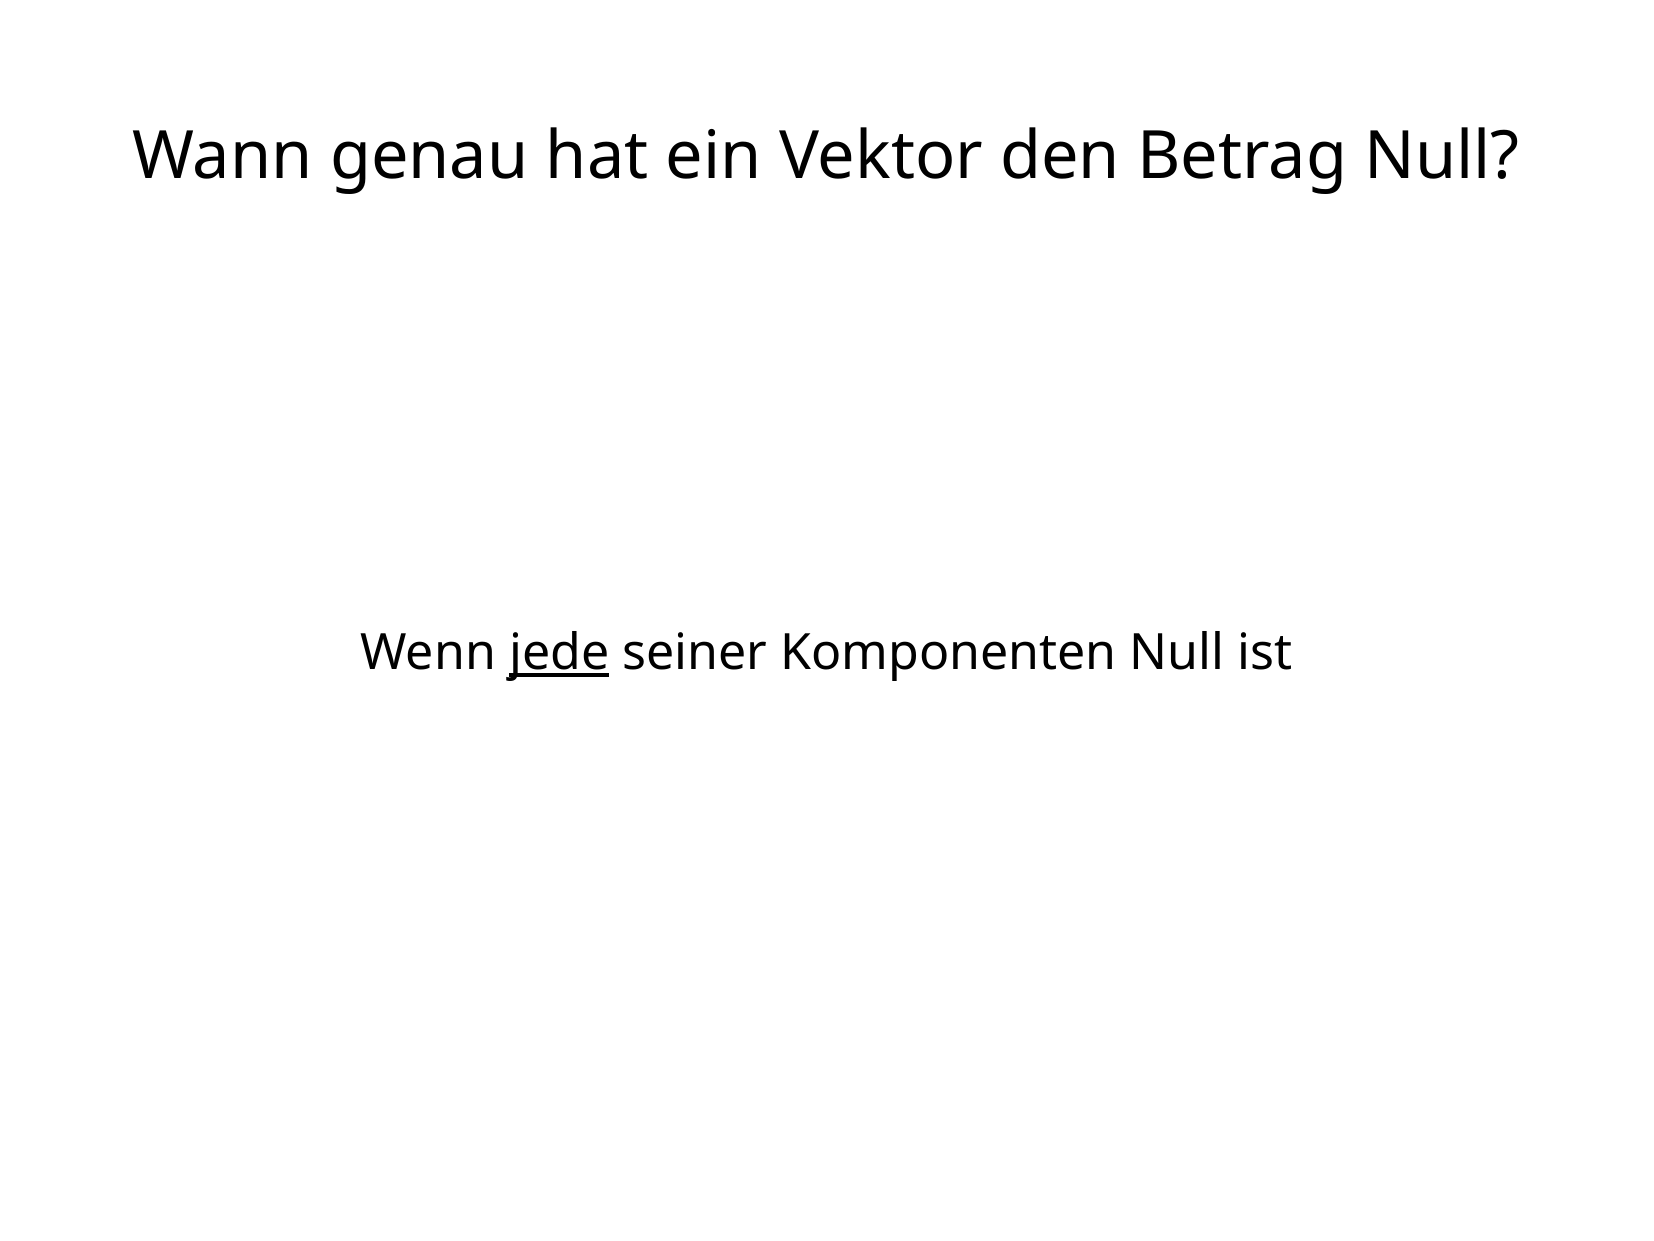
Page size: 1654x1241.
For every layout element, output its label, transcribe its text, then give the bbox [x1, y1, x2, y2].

title Wann genau hat ein Vektor den Betrag Null? [82, 49, 1571, 257]
subtitle Wenn jede seiner Komponenten Null ist [82, 290, 1571, 1010]
